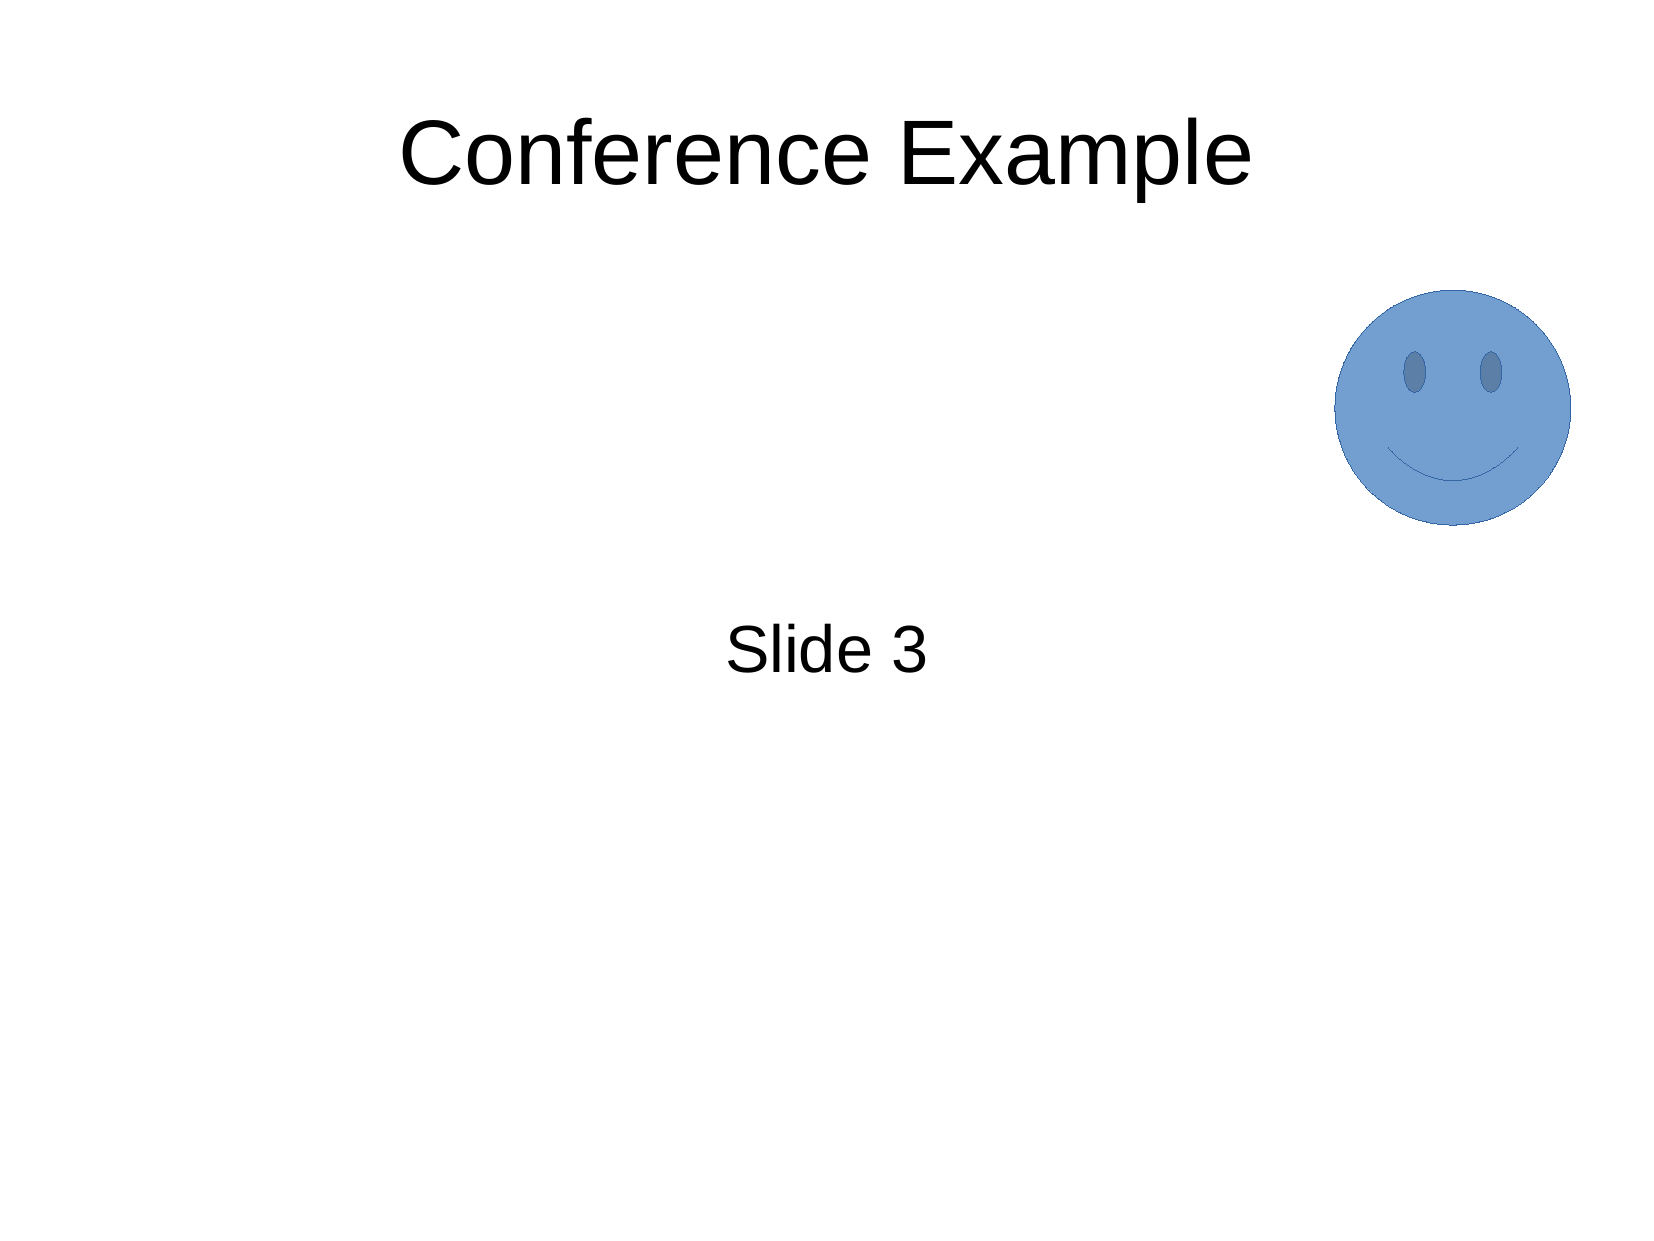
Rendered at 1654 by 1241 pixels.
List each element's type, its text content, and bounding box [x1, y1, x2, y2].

title Conference Example [82, 49, 1571, 257]
subtitle Slide 3 [82, 290, 1571, 1010]
text_box [1334, 290, 1571, 526]
subtitle Slide 3 [1467, 290, 1571, 394]
